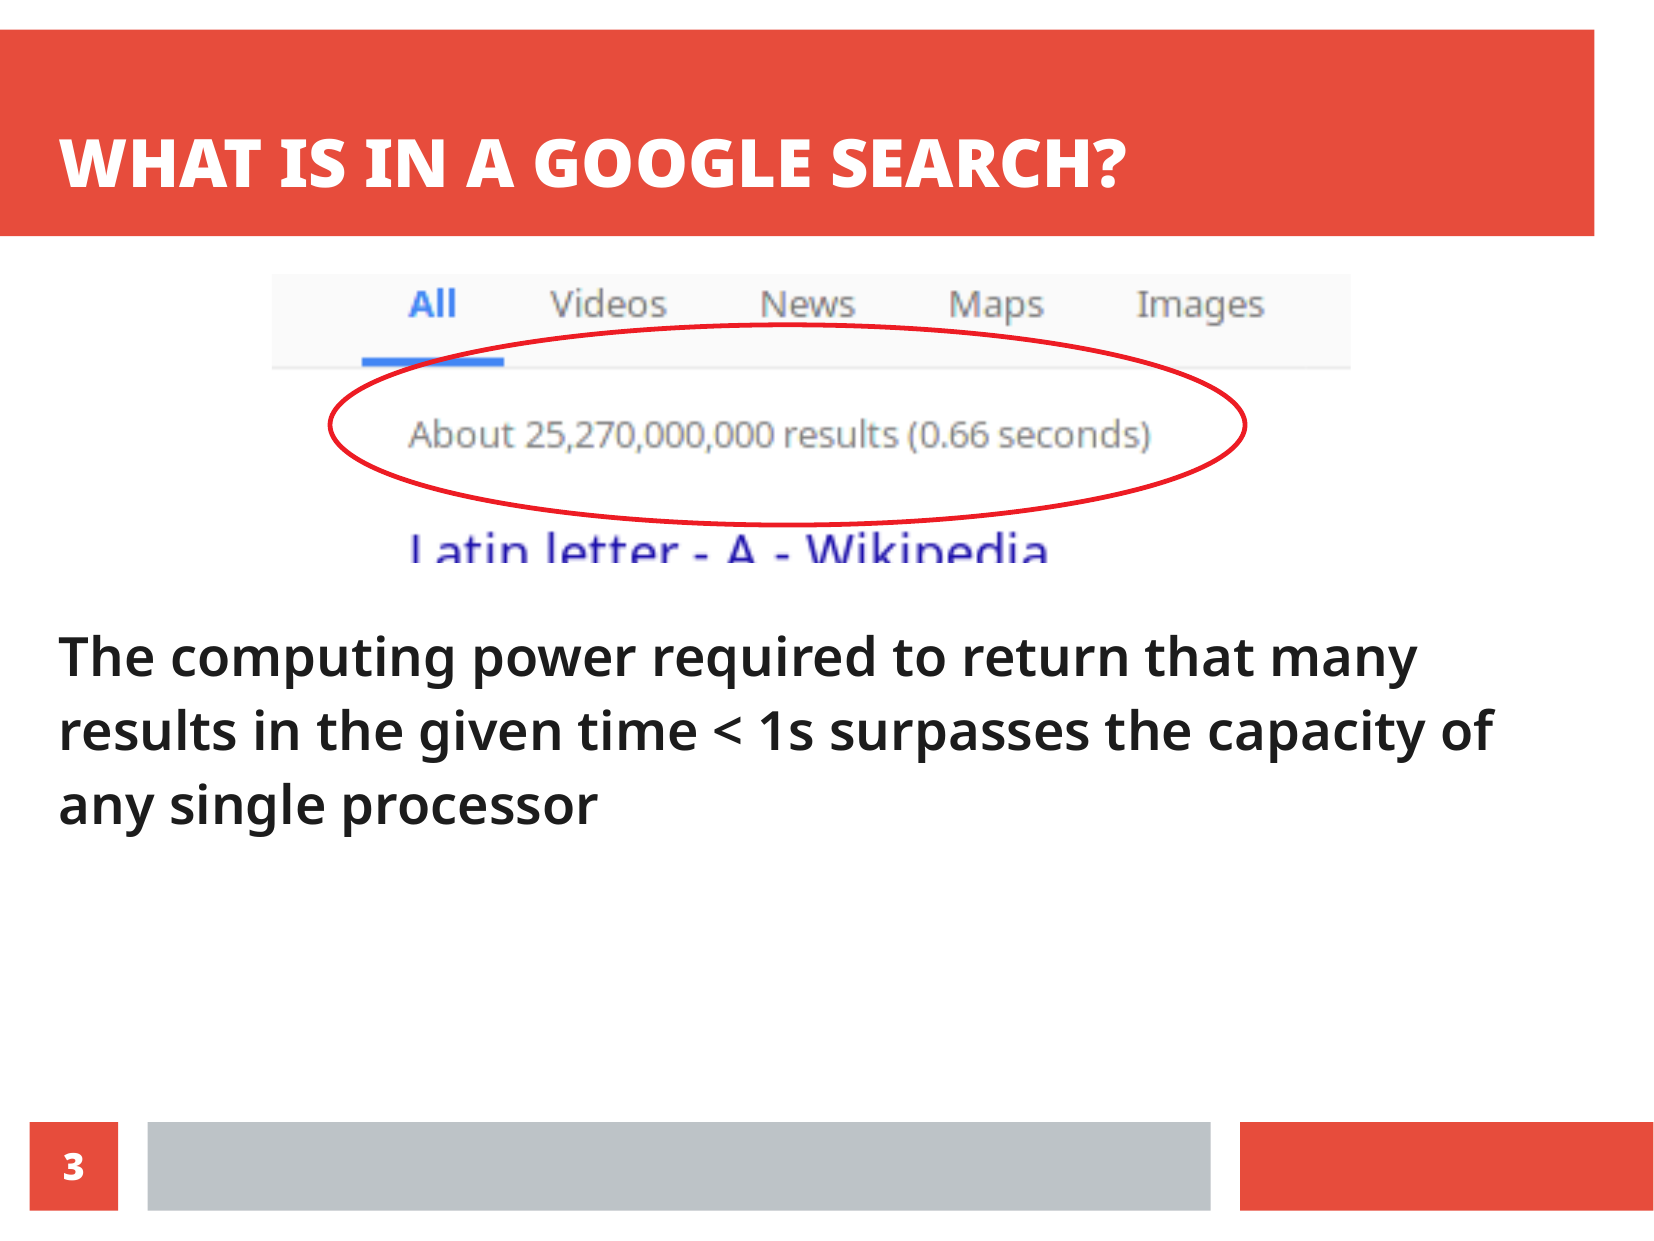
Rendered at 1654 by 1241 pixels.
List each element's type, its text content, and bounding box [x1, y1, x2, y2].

picture [271, 274, 1351, 563]
title WHAT IS IN A GOOGLE SEARCH? [59, 59, 1595, 207]
list The computing power required to return that many results in the given time < 1s surpasses the capacity of any single processor [59, 324, 1565, 1093]
